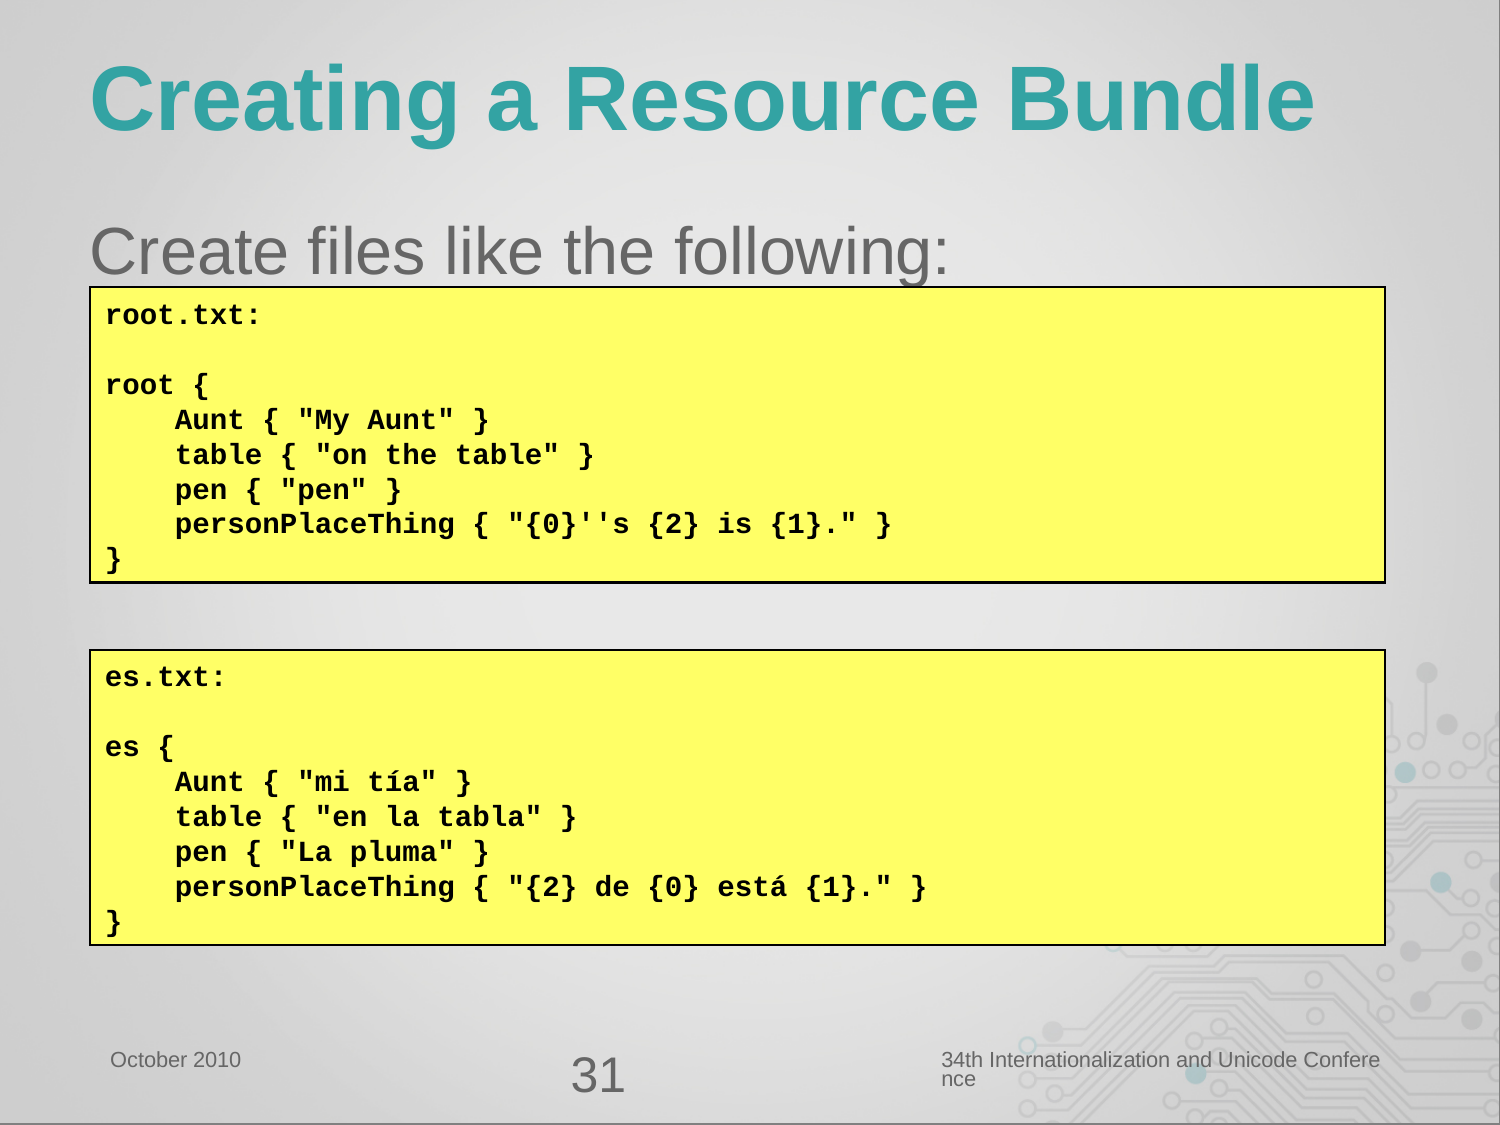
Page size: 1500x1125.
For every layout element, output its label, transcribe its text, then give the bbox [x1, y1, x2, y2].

list Create files like the following: [75, 200, 1426, 1006]
text_box es.txt: es { Aunt { "mi tía" } table { "en la tabla" } pen { "La pluma" } personPlaceThing { "{2} de {0} está {1}." } } [90, 649, 1385, 946]
picture [0, 0, 1499, 1123]
text_box root.txt: root { Aunt { "My Aunt" } table { "on the table" } pen { "pen" } personPlaceThing { "{0}''s {2} is {1}." } } [90, 287, 1385, 583]
title Creating a Resource Bundle [75, 31, 1426, 157]
